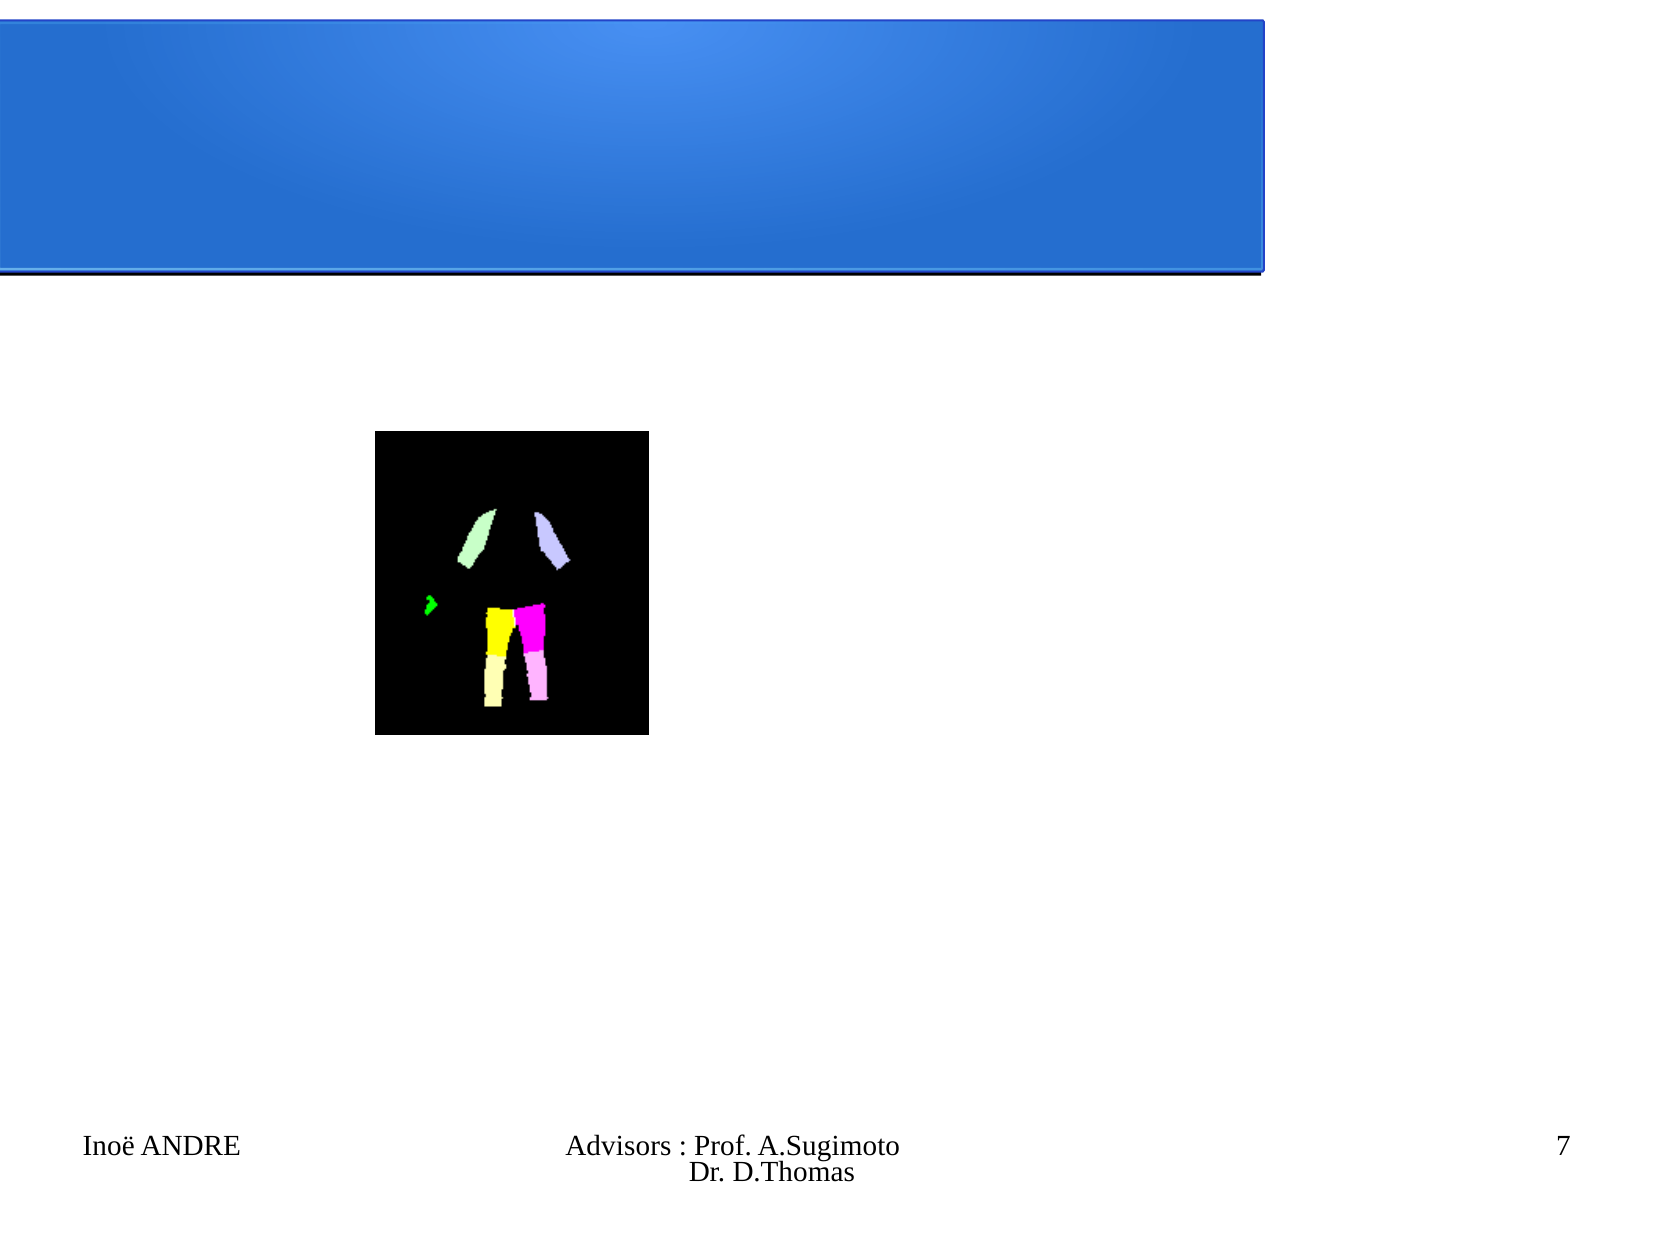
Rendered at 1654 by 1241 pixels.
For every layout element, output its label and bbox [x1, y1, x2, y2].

picture [375, 431, 649, 736]
